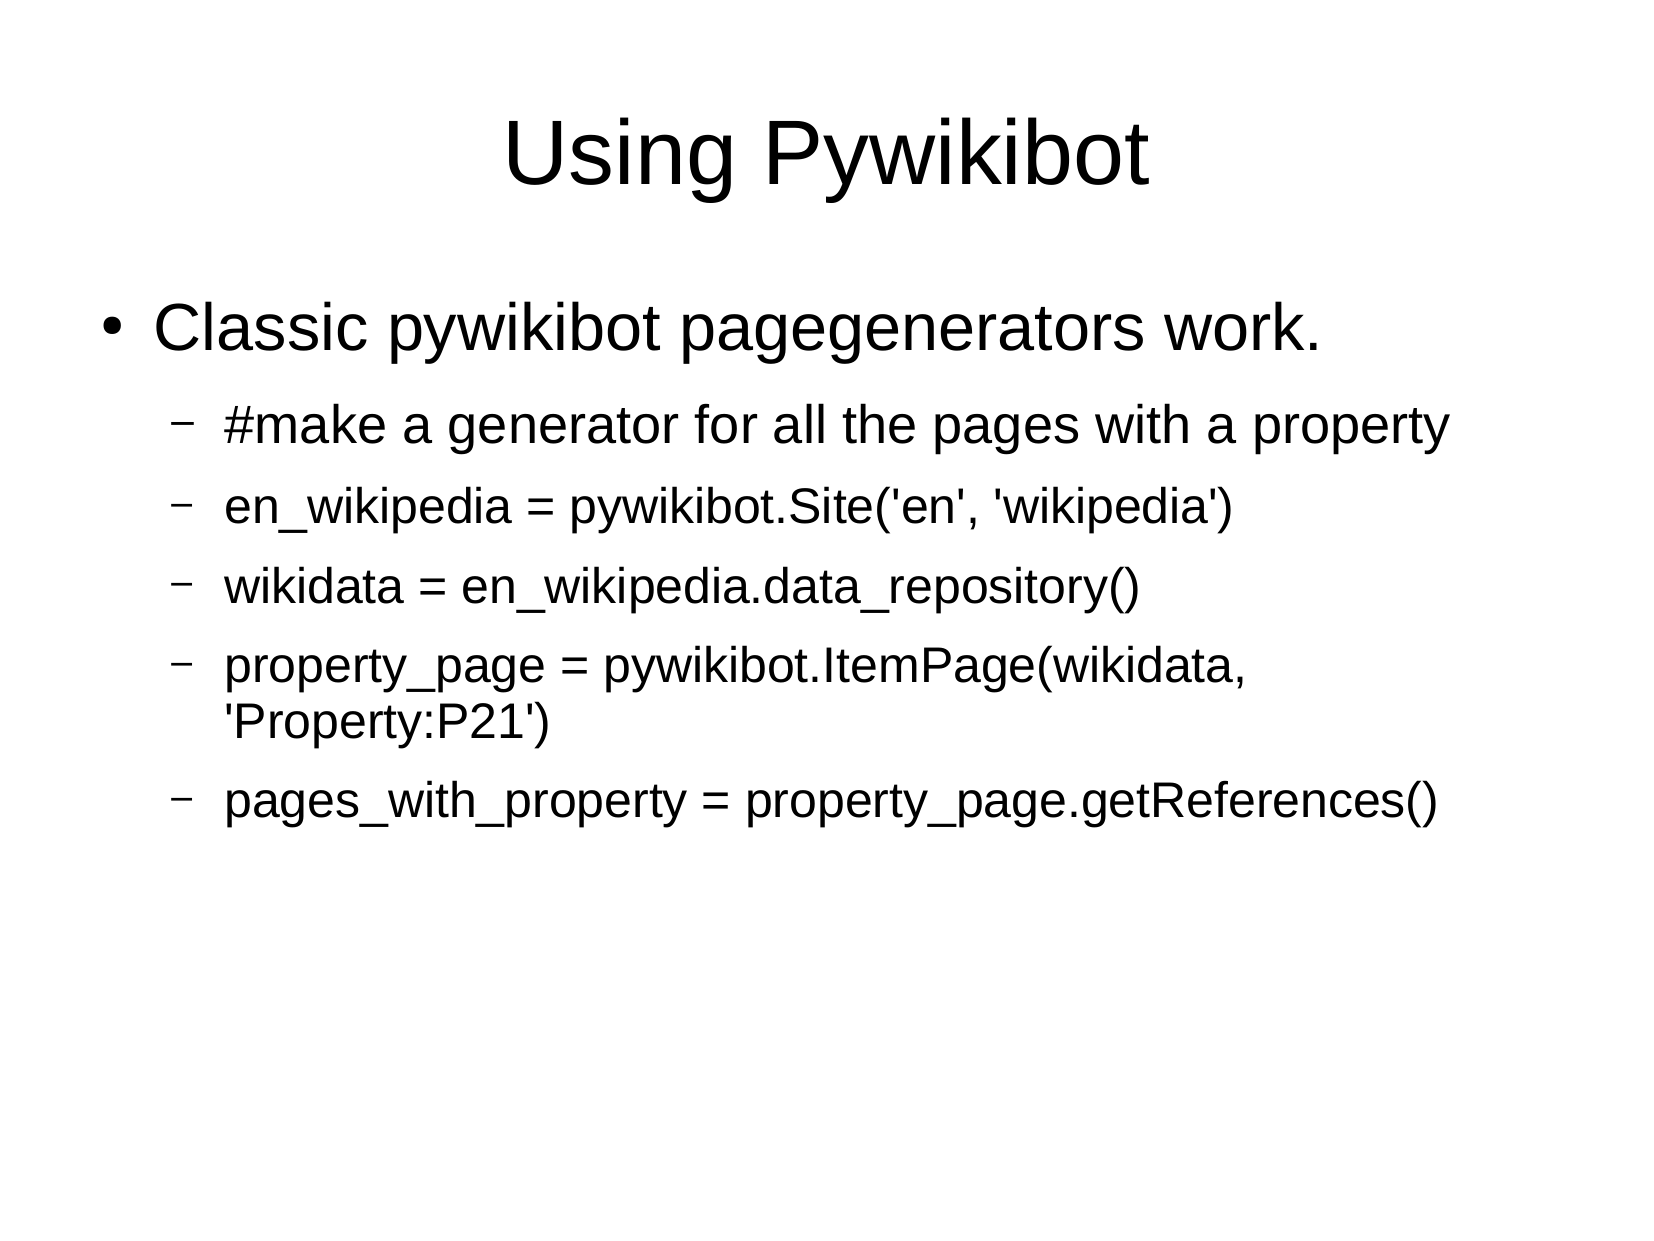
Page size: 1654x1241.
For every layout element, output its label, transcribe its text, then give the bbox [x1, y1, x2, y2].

list Classic pywikibot pagegenerators work. #make a generator for all the pages with a property en_wikipedia = pywikibot.Site('en', 'wikipedia') wikidata = en_wikipedia.data_repository() property_page = pywikibot.ItemPage(wikidata, 'Property:P21') pages_with_property = property_page.getReferences() [82, 290, 1538, 1010]
title Using Pywikibot [82, 49, 1571, 257]
